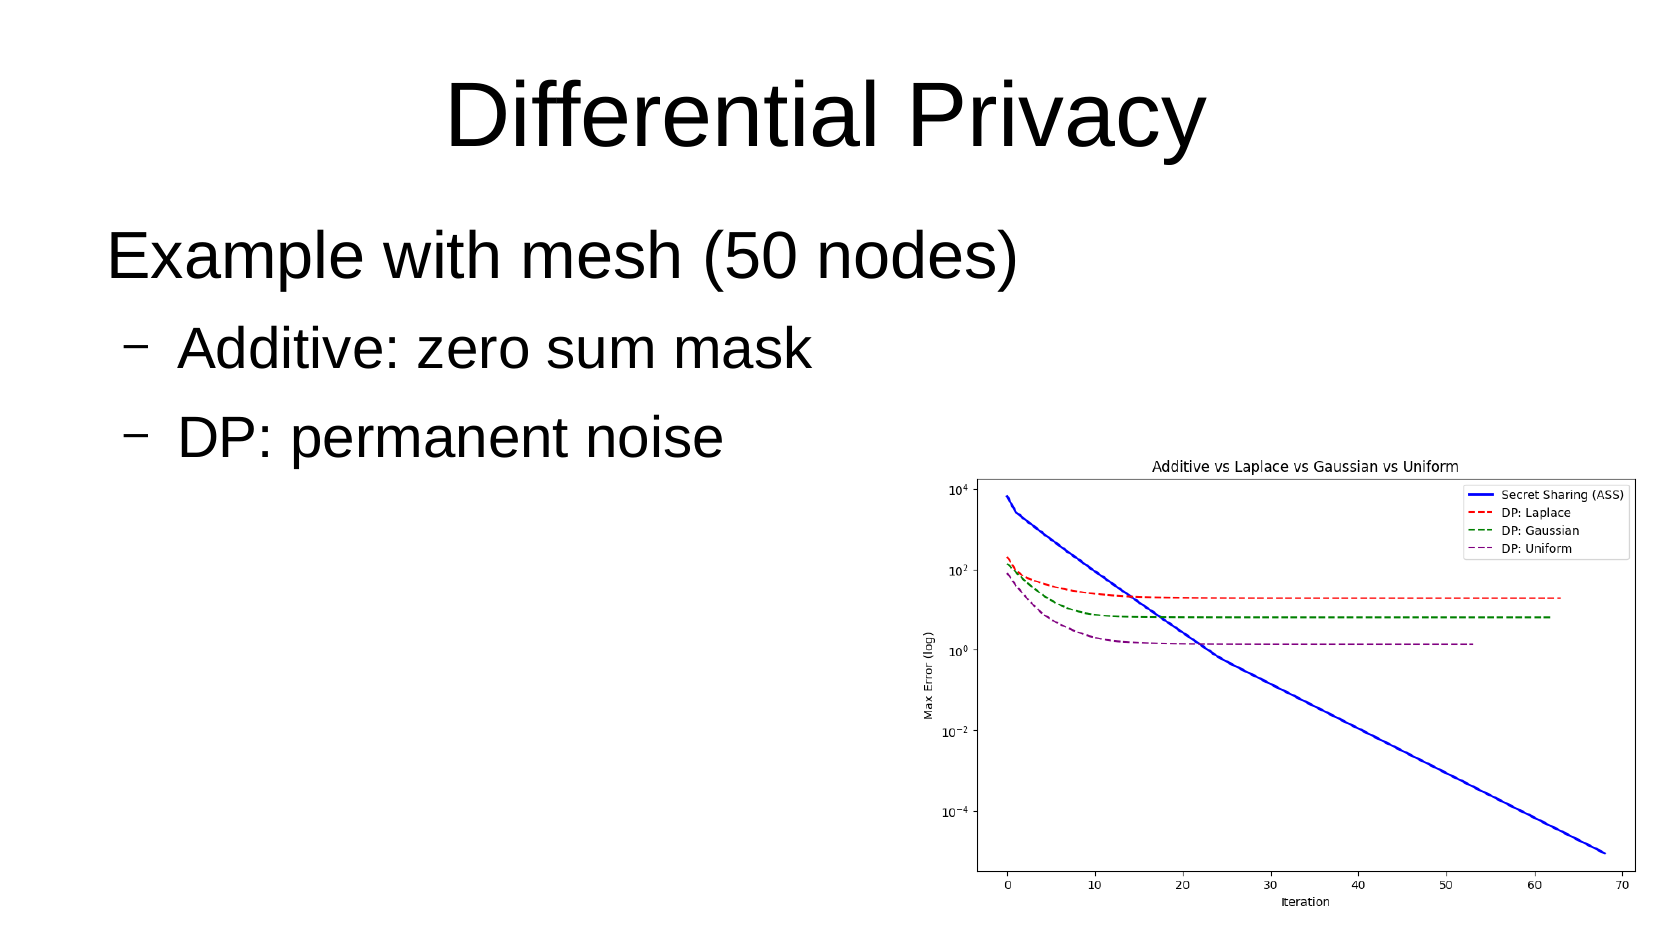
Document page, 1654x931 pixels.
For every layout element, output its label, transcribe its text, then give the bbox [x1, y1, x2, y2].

picture [915, 451, 1642, 916]
title Differential Privacy [82, 37, 1571, 193]
list Example with mesh (50 nodes) Additive: zero sum mask DP: permanent noise [35, 217, 1524, 758]
